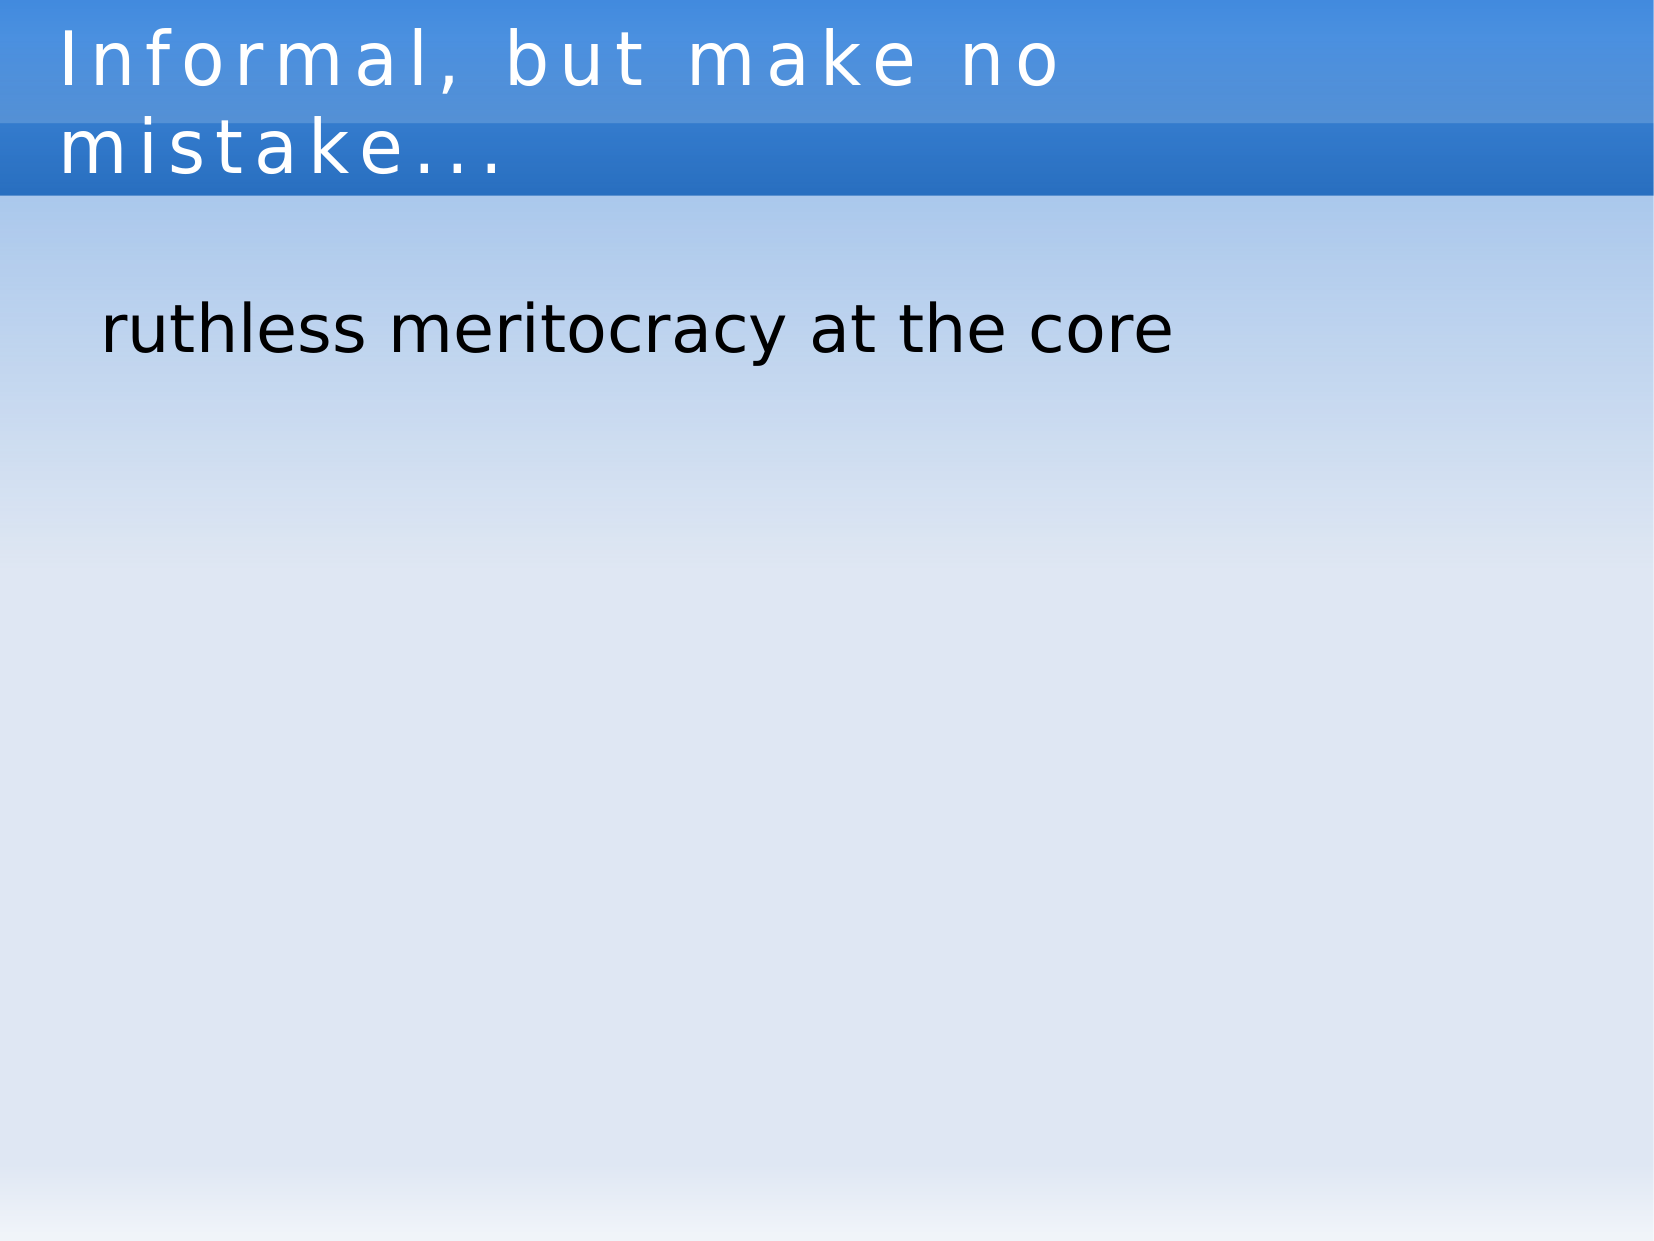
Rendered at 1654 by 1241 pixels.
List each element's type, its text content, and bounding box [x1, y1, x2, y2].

picture [0, 0, 1654, 1241]
title Informal, but make no mistake... [59, 16, 1270, 191]
list ruthless meritocracy at the core [82, 290, 1571, 1109]
